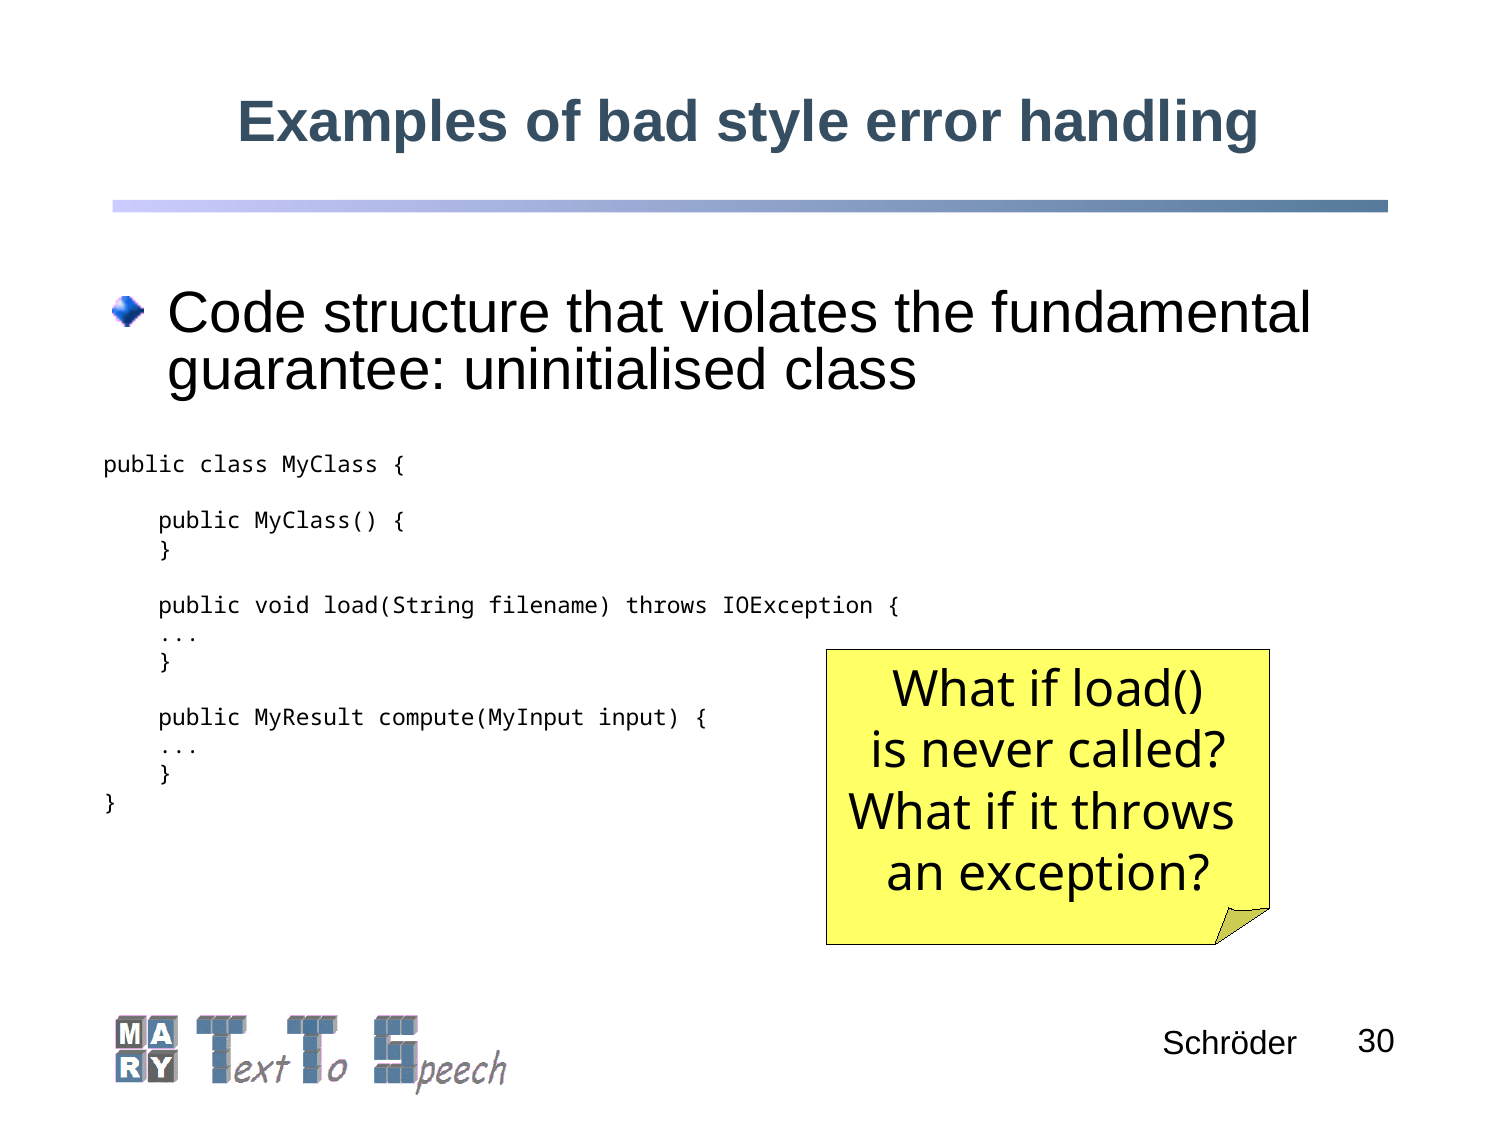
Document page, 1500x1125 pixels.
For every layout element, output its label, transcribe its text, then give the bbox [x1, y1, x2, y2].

list Code structure that violates the fundamental guarantee: uninitialised class [112, 287, 1387, 997]
title Examples of bad style error handling [112, 57, 1387, 193]
text_box public class MyClass { public MyClass() { } public void load(String filename) throws IOException { ... } public MyResult compute(MyInput input) { ... } } [88, 442, 1329, 945]
picture [112, 1012, 507, 1096]
text_box What if load() is never called? What if it throws an exception? [826, 649, 1270, 945]
